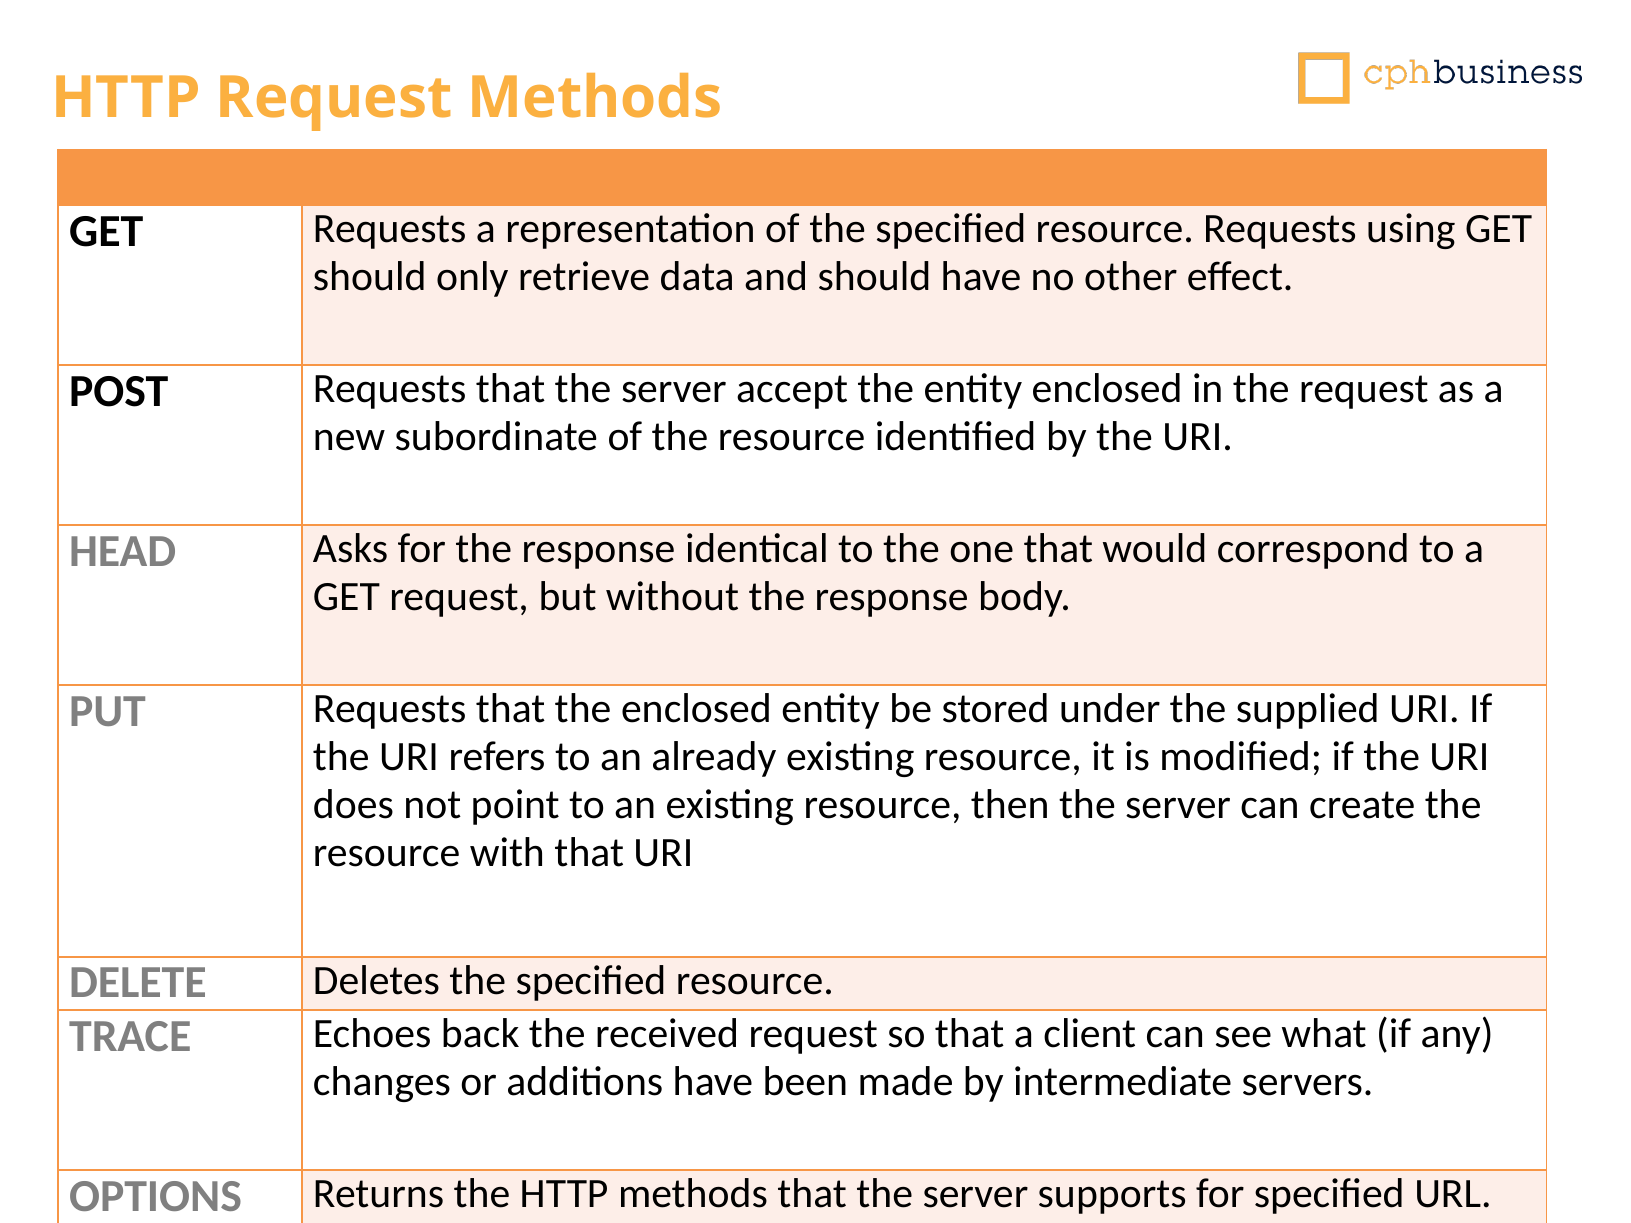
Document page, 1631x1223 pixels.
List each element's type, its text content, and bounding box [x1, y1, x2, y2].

table_cell PUT [59, 686, 301, 956]
table_cell Echoes back the received request so that a client can see what (if any) changes or additions have been made by intermediate servers. [303, 1011, 1546, 1169]
table_cell POST [59, 366, 301, 524]
table_cell HEAD [59, 526, 301, 684]
table_cell Requests that the enclosed entity be stored under the supplied URI. If the URI refers to an already existing resource, it is modified; if the URI does not point to an existing resource, then the server can create the resource with that URI [303, 686, 1546, 956]
picture [1247, 1, 1631, 155]
table_cell OPTIONS [59, 1171, 301, 1223]
table_cell DELETE [59, 958, 301, 1009]
table_cell Asks for the response identical to the one that would correspond to a GET request, but without the response body. [303, 526, 1546, 684]
text_box HTTP Request Methods [36, 52, 1268, 176]
table_header [59, 151, 1546, 204]
table_cell Deletes the specified resource. [303, 958, 1546, 1009]
table_cell Requests that the server accept the entity enclosed in the request as a new subordinate of the resource identified by the URI. [303, 366, 1546, 524]
table_cell TRACE [59, 1011, 301, 1169]
table_cell GET [59, 206, 301, 364]
table_cell Returns the HTTP methods that the server supports for specified URL. This can be used to check the functionality of a web server by requesting '*' instead of a specific resource. [303, 1171, 1546, 1223]
table_cell Requests a representation of the specified resource. Requests using GET should only retrieve data and should have no other effect. [303, 206, 1546, 364]
